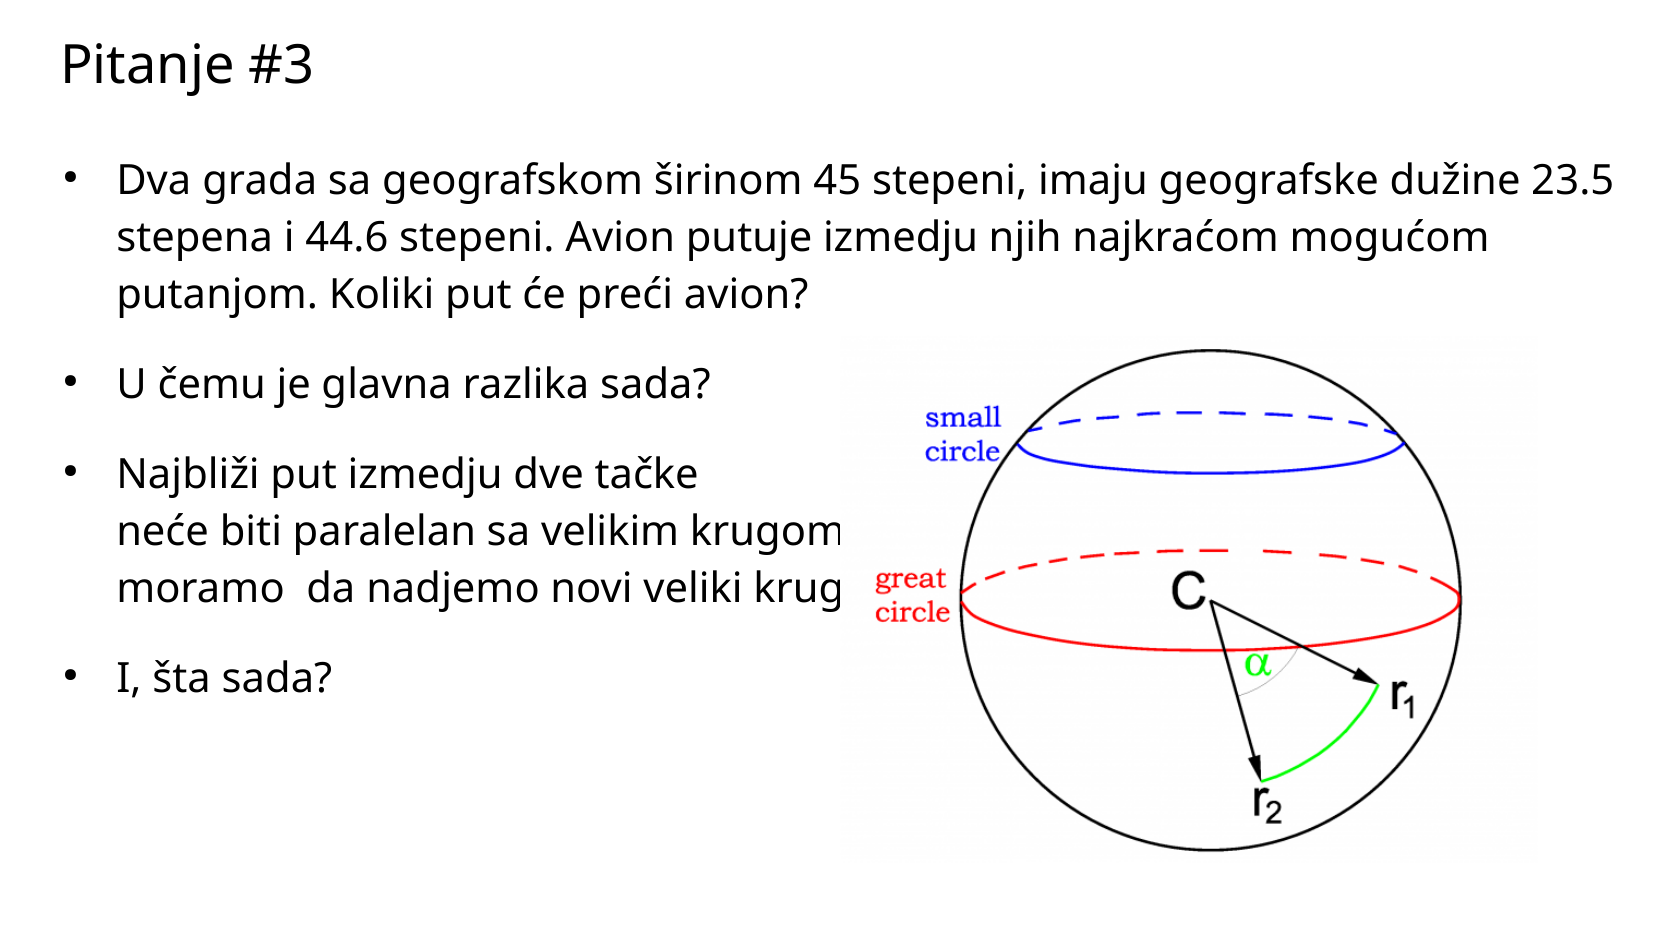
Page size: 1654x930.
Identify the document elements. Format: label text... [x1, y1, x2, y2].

list Dva grada sa geografskom širinom 45 stepeni, imaju geografske dužine 23.5 stepena i 44.6 stepeni. Avion putuje izmedju njih najkraćom mogućom putanjom. Koliki put će preći avion? U čemu je glavna razlika sada? Najbliži put izmedju dve tačke neće biti paralelan sa velikim krugom, moramo da nadjemo novi veliki krug! I, šta sada? [45, 149, 1635, 880]
title Pitanje #3 [59, 13, 1648, 113]
picture [840, 335, 1538, 863]
